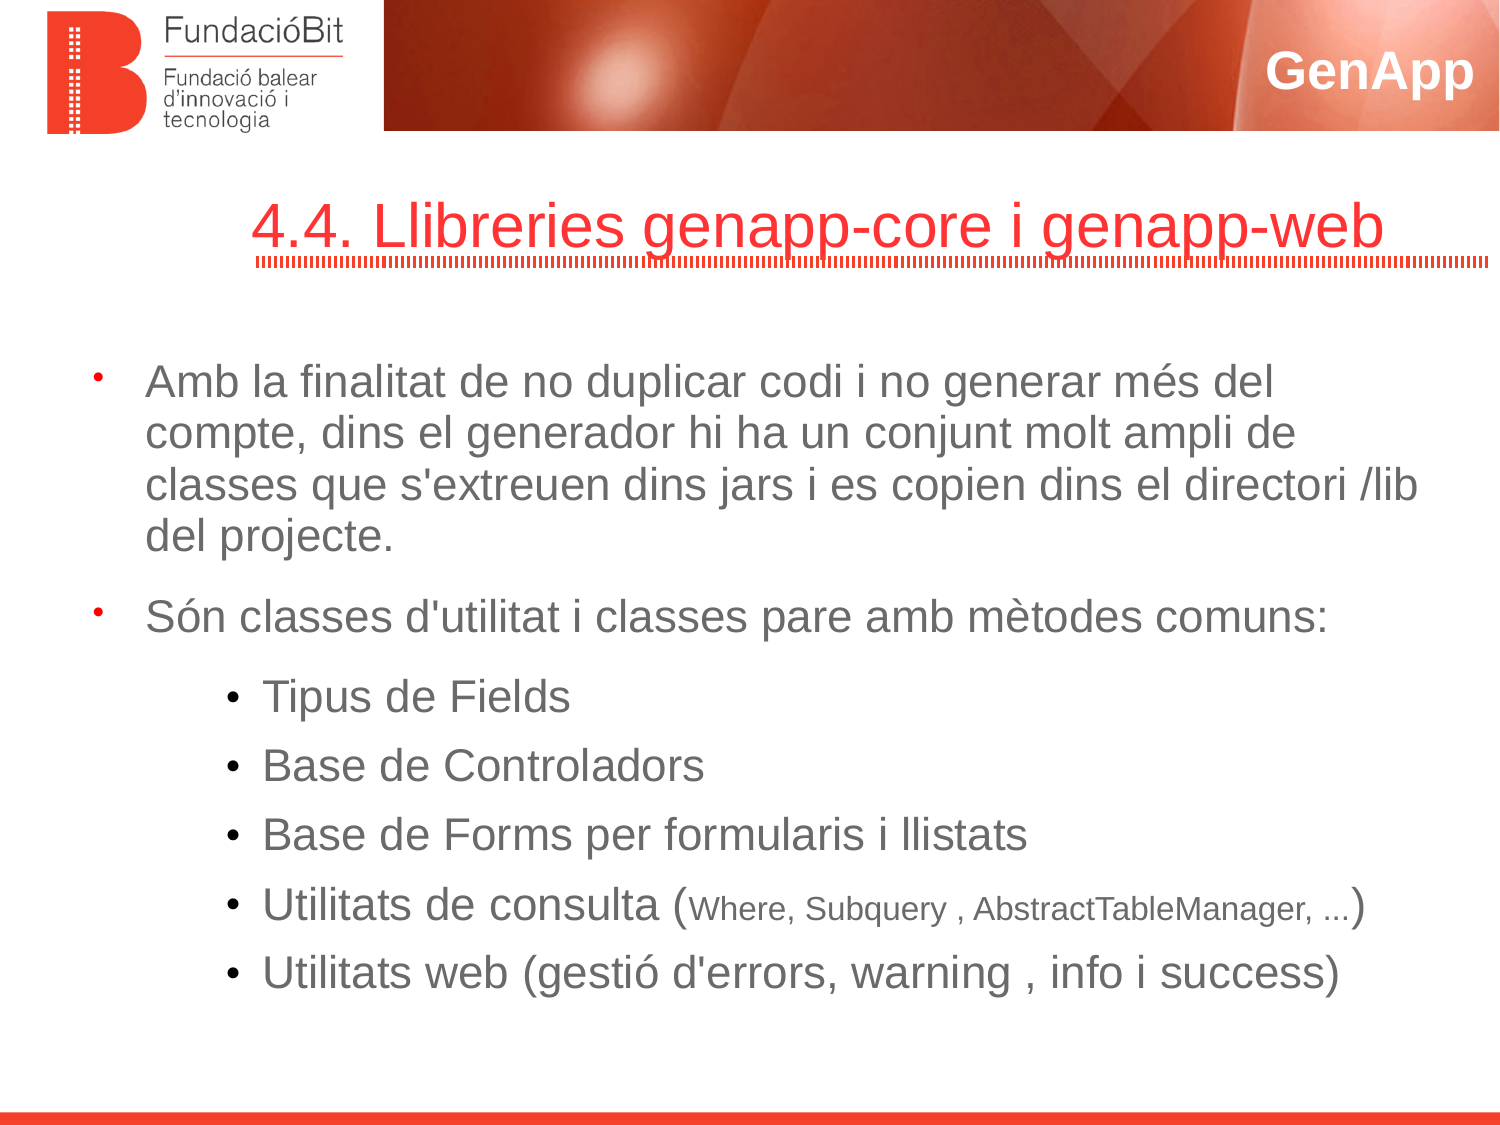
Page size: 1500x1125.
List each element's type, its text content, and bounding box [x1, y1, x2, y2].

title GenApp [324, 11, 1477, 130]
picture [47, 11, 343, 134]
text_box 4.4. Llibreries genapp-core i genapp-web [182, 190, 1468, 266]
list Amb la finalitat de no duplicar codi i no generar més del compte, dins el generador hi ha un conjunt molt ampli de classes que s'extreuen dins jars i es copien dins el directori /lib del projecte. Són classes d'utilitat i classes pare amb mètodes comuns: Tipus de Fields Base de Controladors Base de Forms per formularis i llistats Utilitats de consulta (Where, Subquery , AbstractTableManager, ...) Utilitats web (gestió d'errors, warning , info i success) [75, 275, 1425, 1018]
picture [383, 0, 1500, 131]
